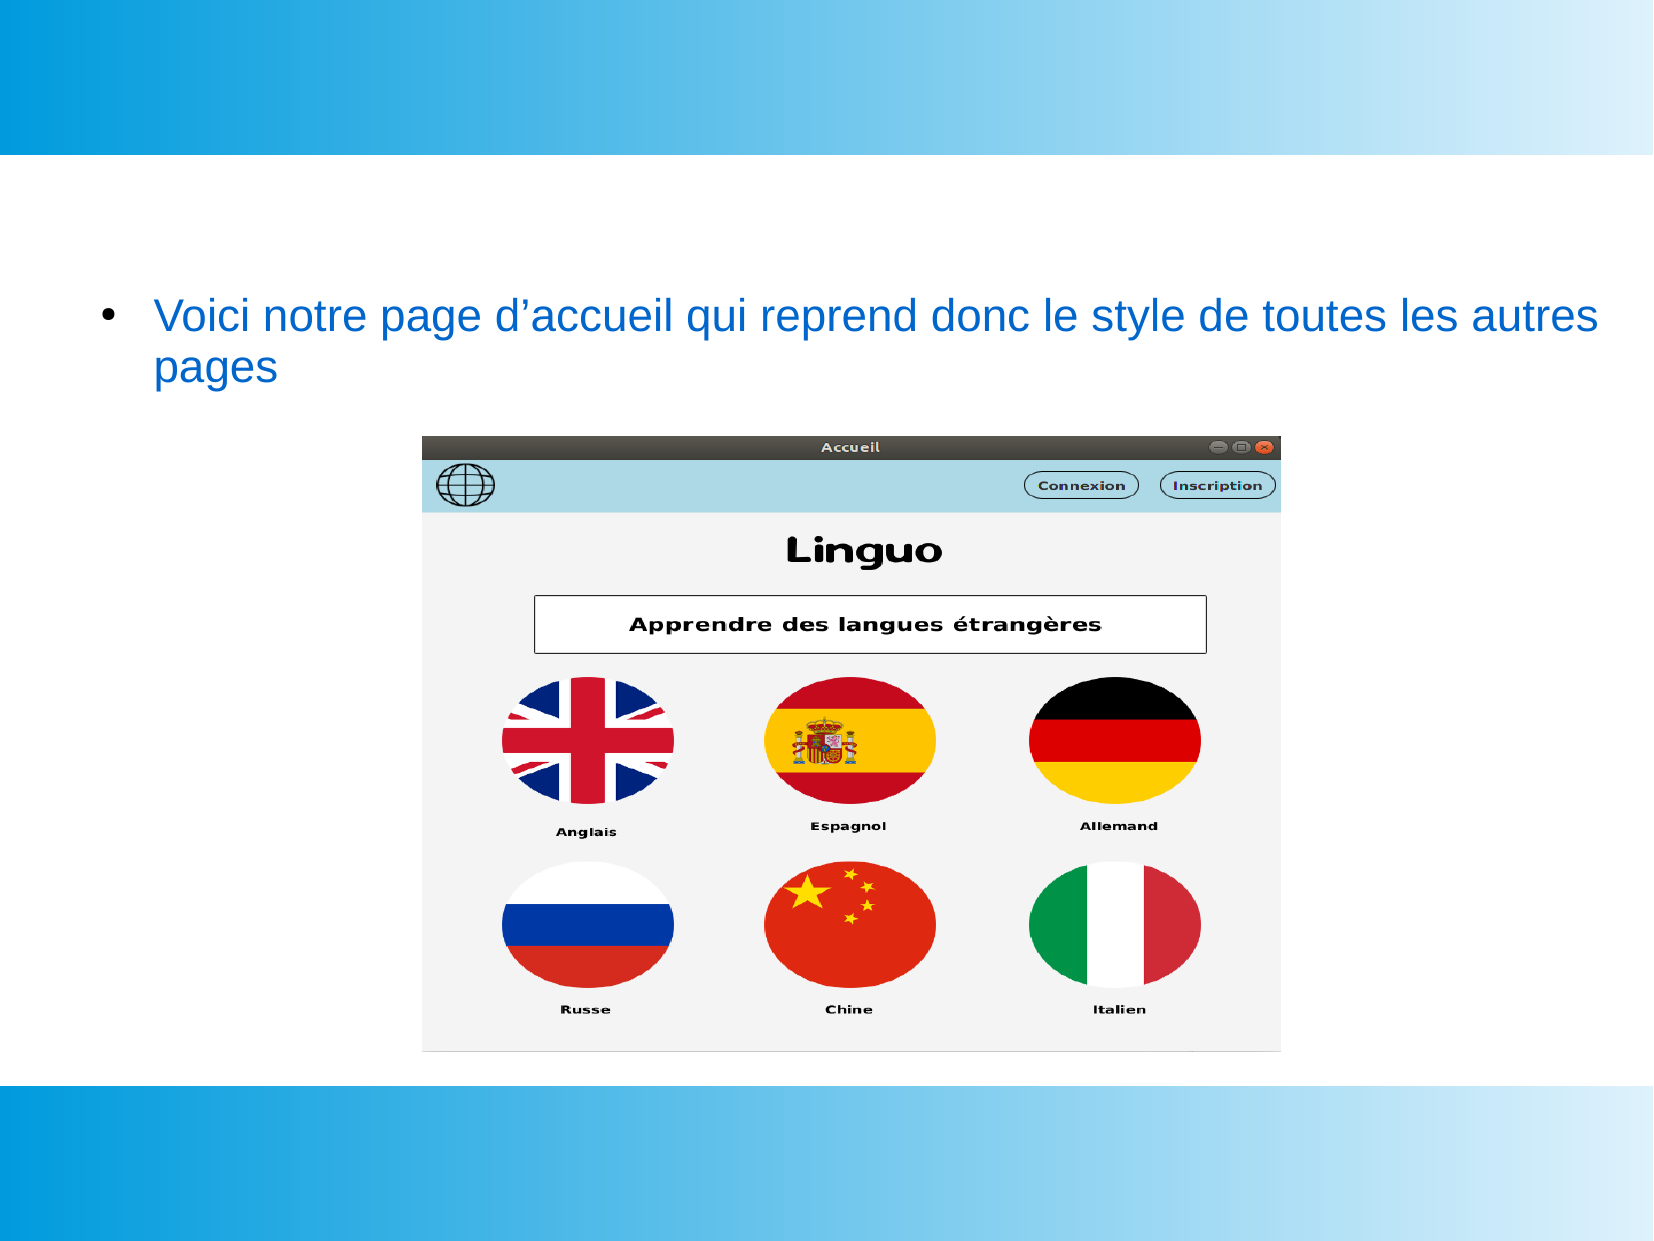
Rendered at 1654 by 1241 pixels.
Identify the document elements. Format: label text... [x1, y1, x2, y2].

list Voici notre page d’accueil qui reprend donc le style de toutes les autres pages [82, 290, 1607, 485]
picture [422, 436, 1281, 1052]
